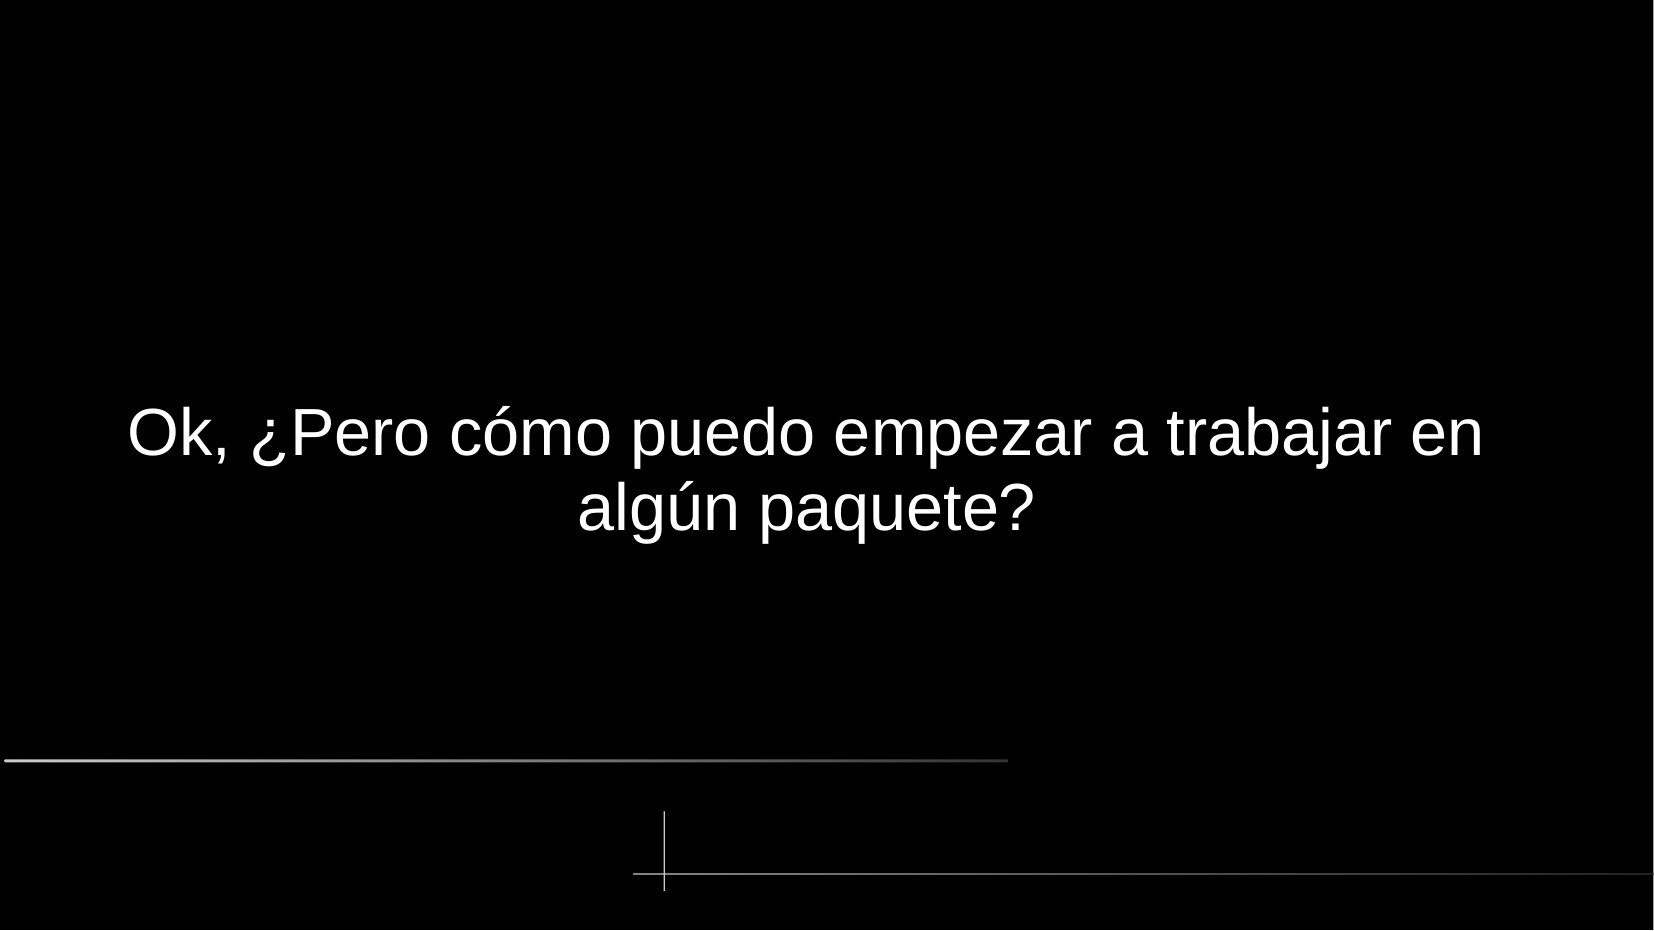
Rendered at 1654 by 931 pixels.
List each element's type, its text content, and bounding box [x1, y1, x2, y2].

subtitle Ok, ¿Pero cómo puedo empezar a trabajar en algún paquete? [68, 219, 1546, 721]
